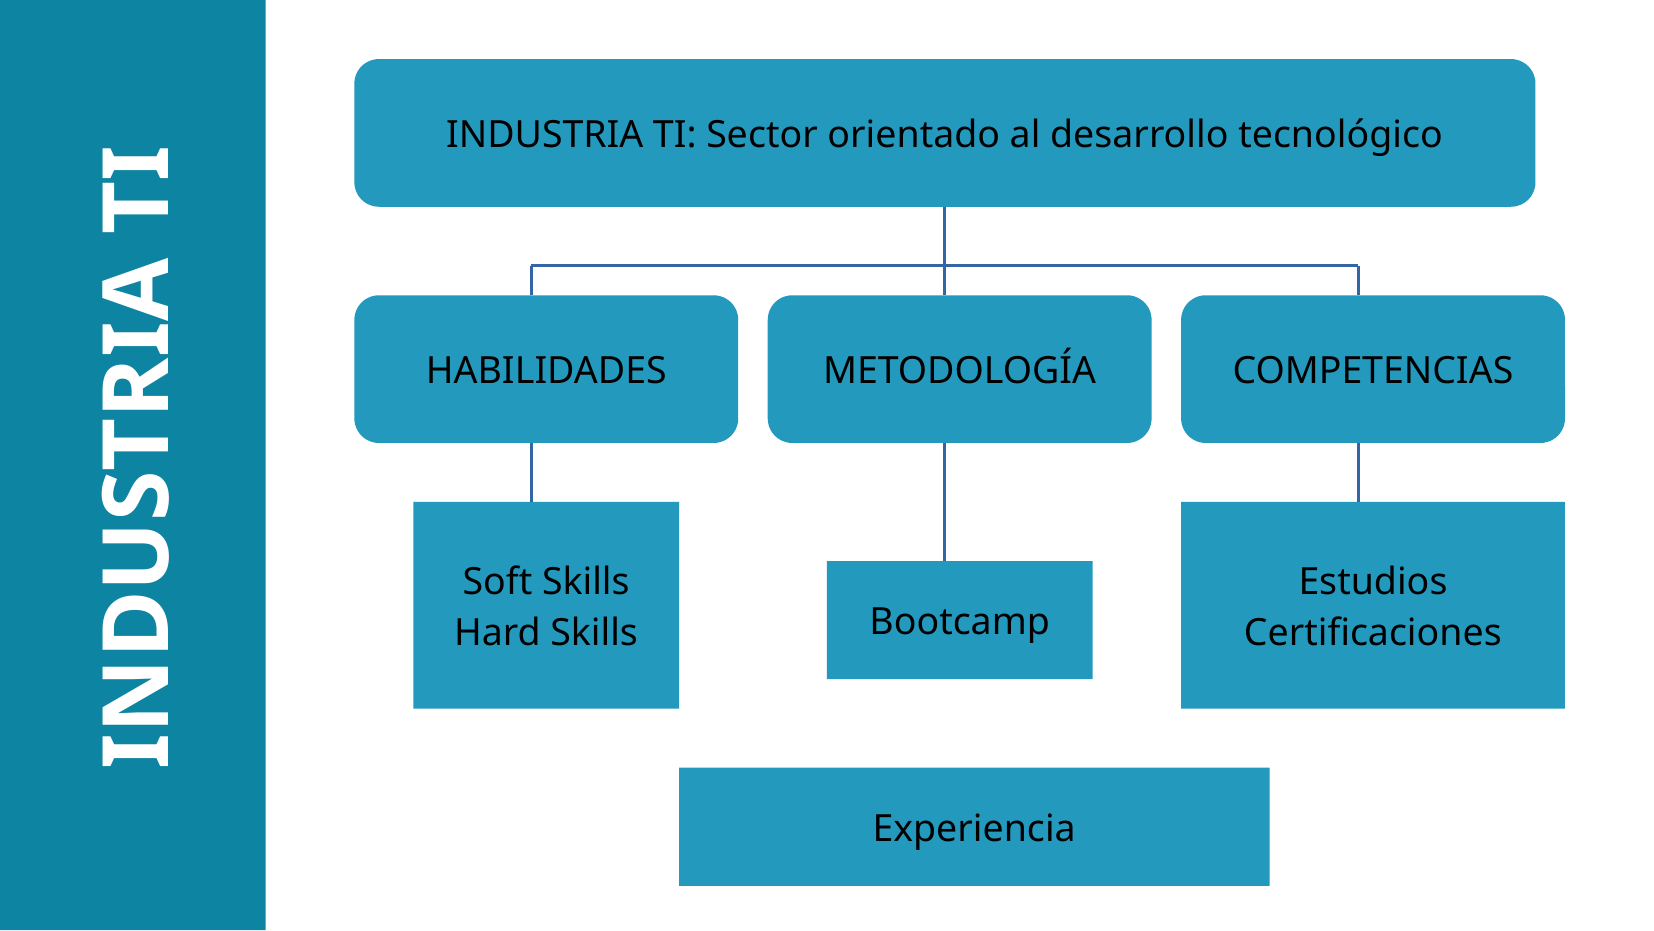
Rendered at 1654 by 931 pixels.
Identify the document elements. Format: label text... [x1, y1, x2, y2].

text_box METODOLOGÍA [767, 295, 1152, 443]
text_box Bootcamp [826, 561, 1093, 680]
text_box COMPETENCIAS [1181, 295, 1566, 443]
text_box HABILIDADES [354, 295, 739, 443]
text_box INDUSTRIA TI: Sector orientado al desarrollo tecnológico [354, 59, 1536, 207]
title INDUSTRIA TI [29, 44, 237, 872]
text_box Experiencia [679, 767, 1270, 886]
text_box Estudios Certificaciones [1181, 501, 1565, 709]
text_box Soft Skills Hard Skills [413, 501, 680, 709]
